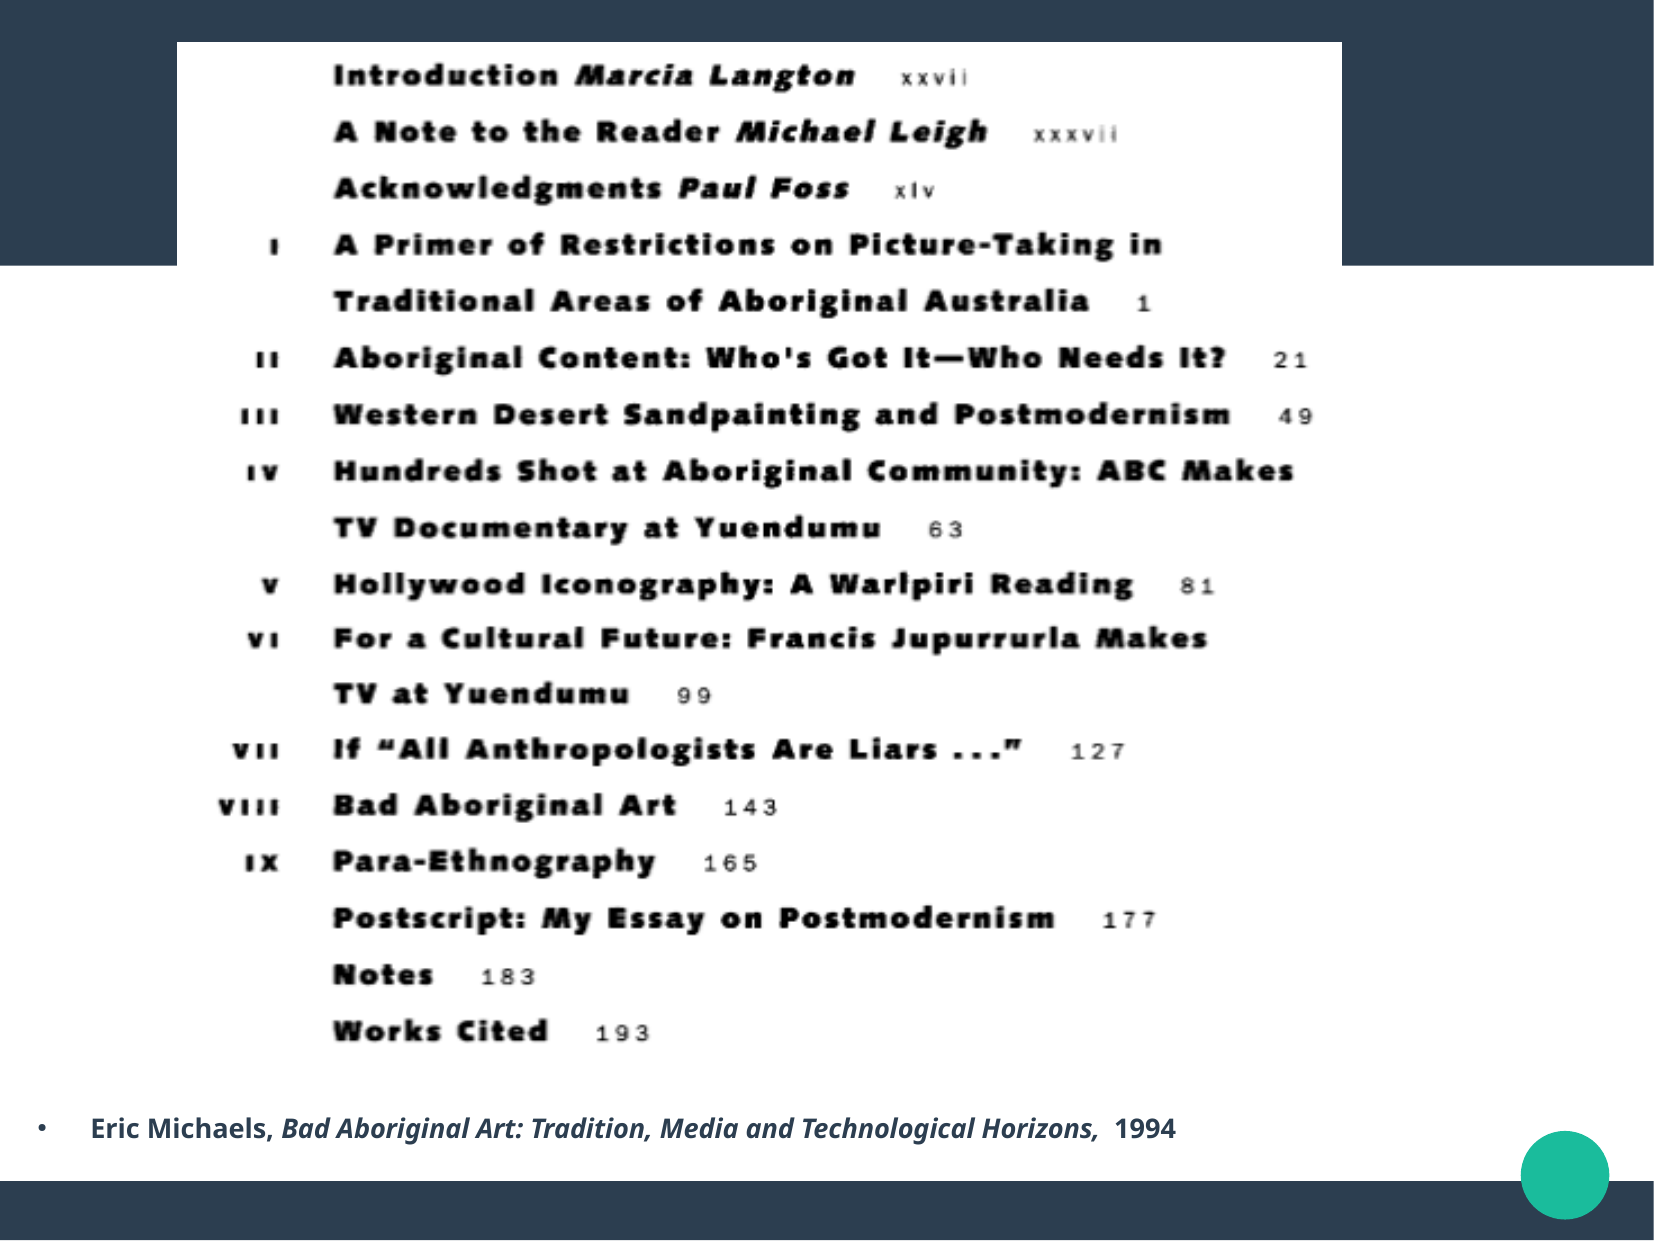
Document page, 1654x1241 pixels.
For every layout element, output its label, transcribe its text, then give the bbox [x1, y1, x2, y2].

picture [177, 42, 1342, 1075]
text_box Eric Michaels, Bad Aboriginal Art: Tradition, Media and Technological Horizons, 1994 [19, 1110, 1654, 1241]
